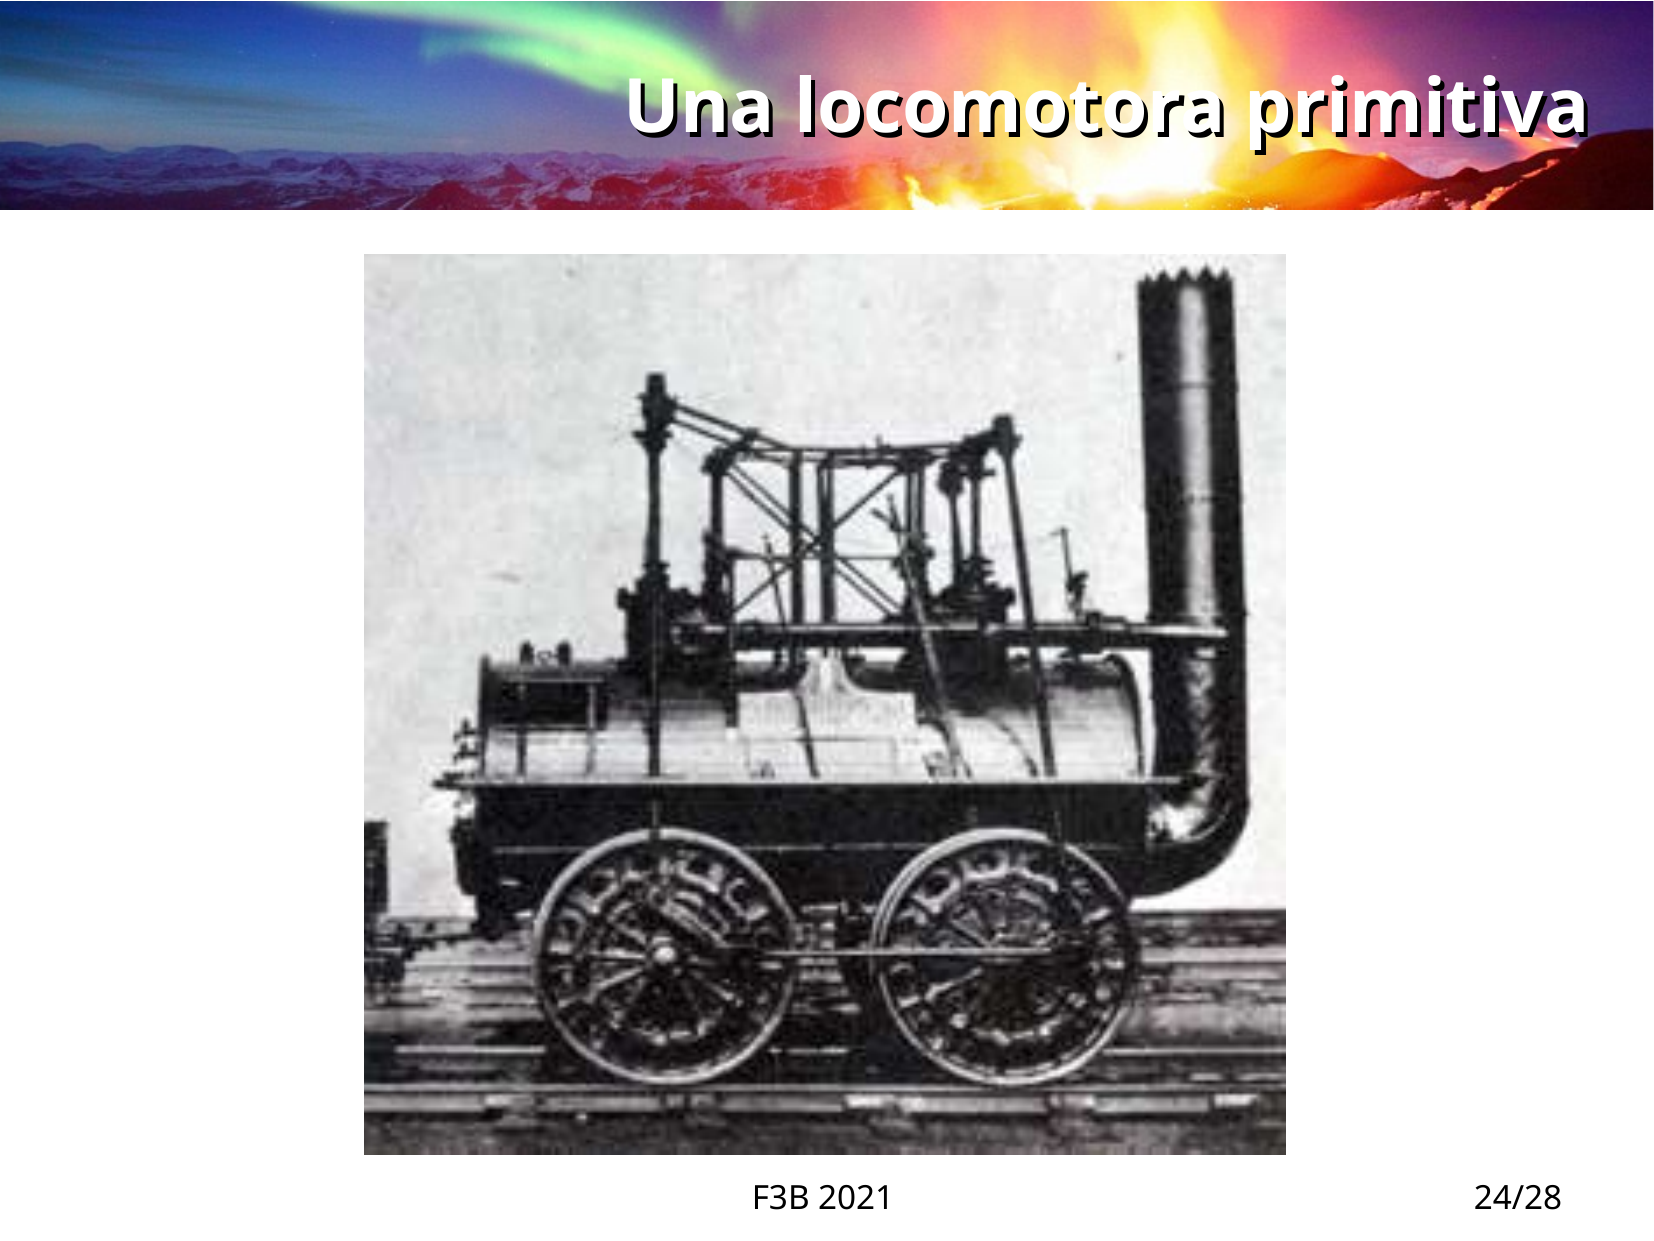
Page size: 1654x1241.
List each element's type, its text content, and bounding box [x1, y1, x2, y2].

picture [0, 1, 1654, 210]
title Una locomotora primitiva [45, 15, 1606, 191]
picture [364, 254, 1286, 1156]
